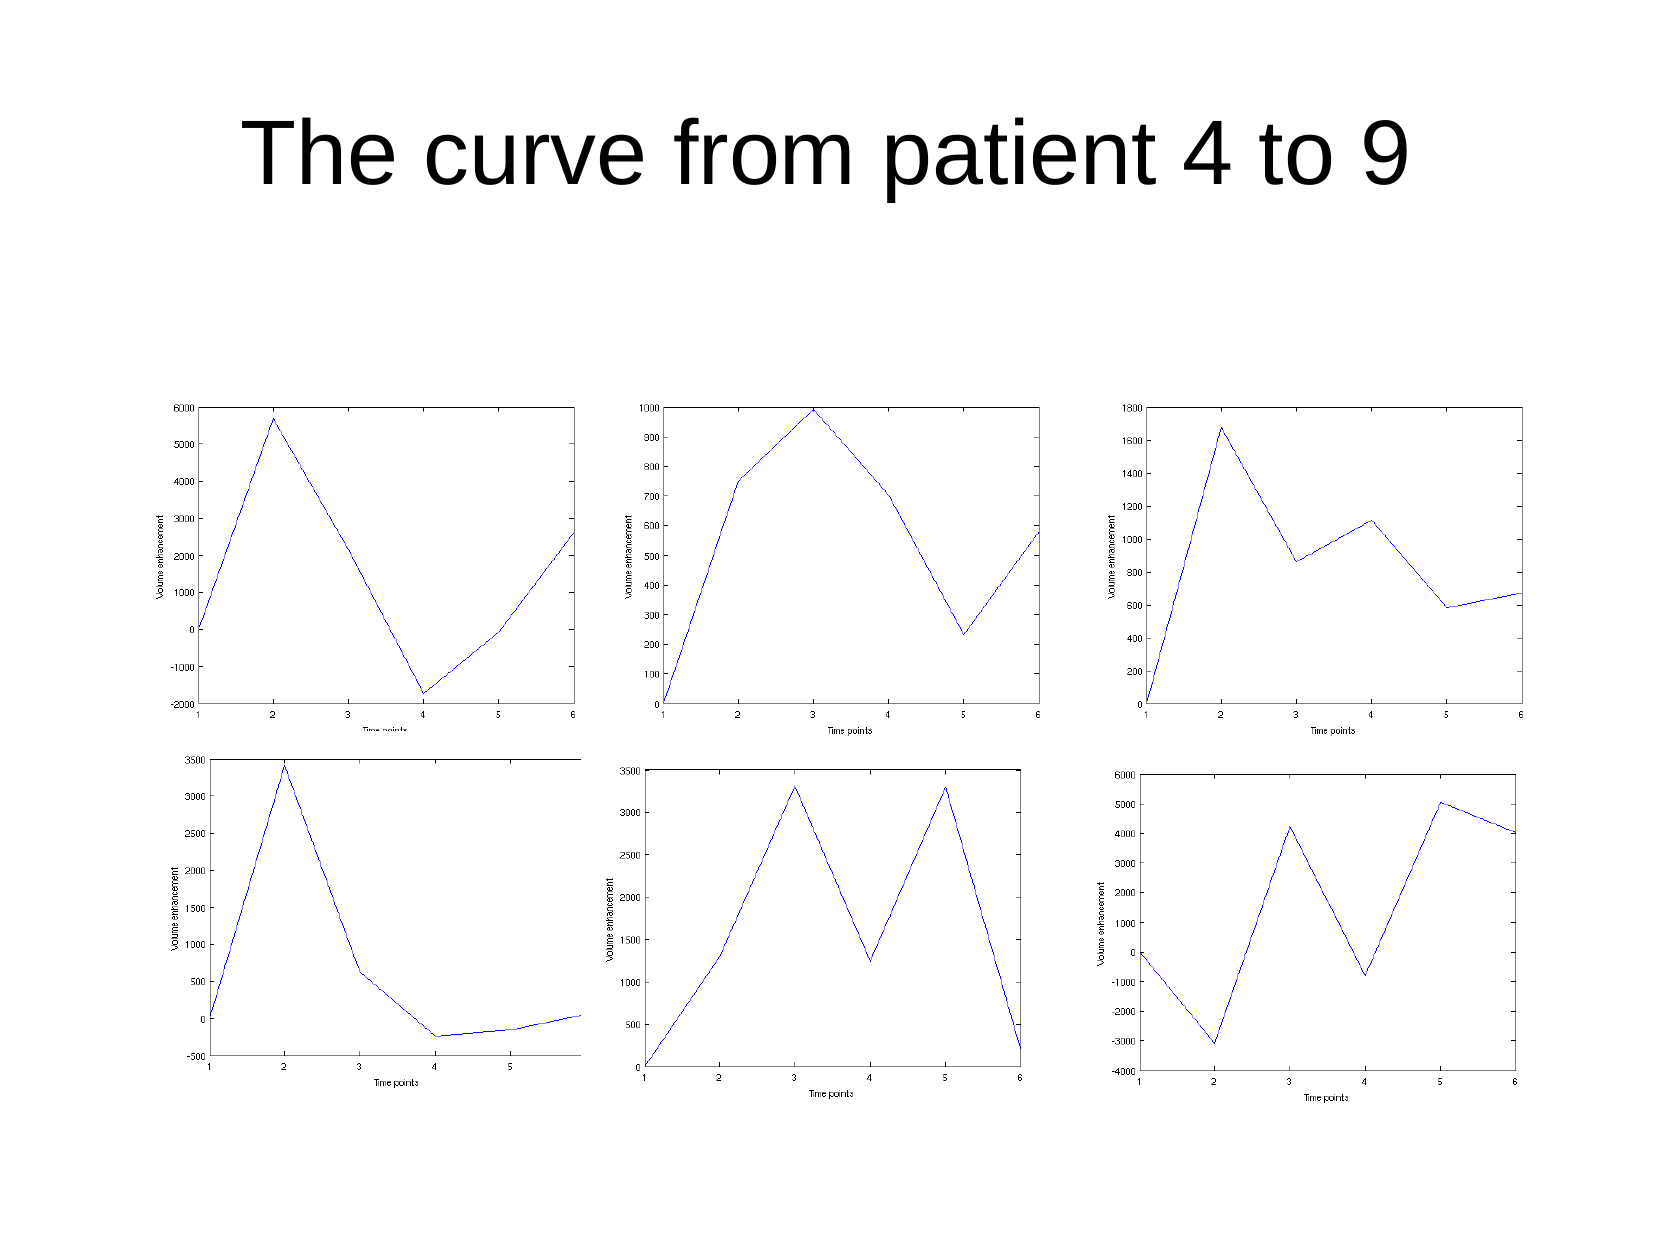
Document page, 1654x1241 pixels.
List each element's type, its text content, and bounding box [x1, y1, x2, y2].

picture [135, 379, 1567, 1106]
picture [1076, 746, 1561, 1111]
title The curve from patient 4 to 9 [82, 49, 1571, 257]
